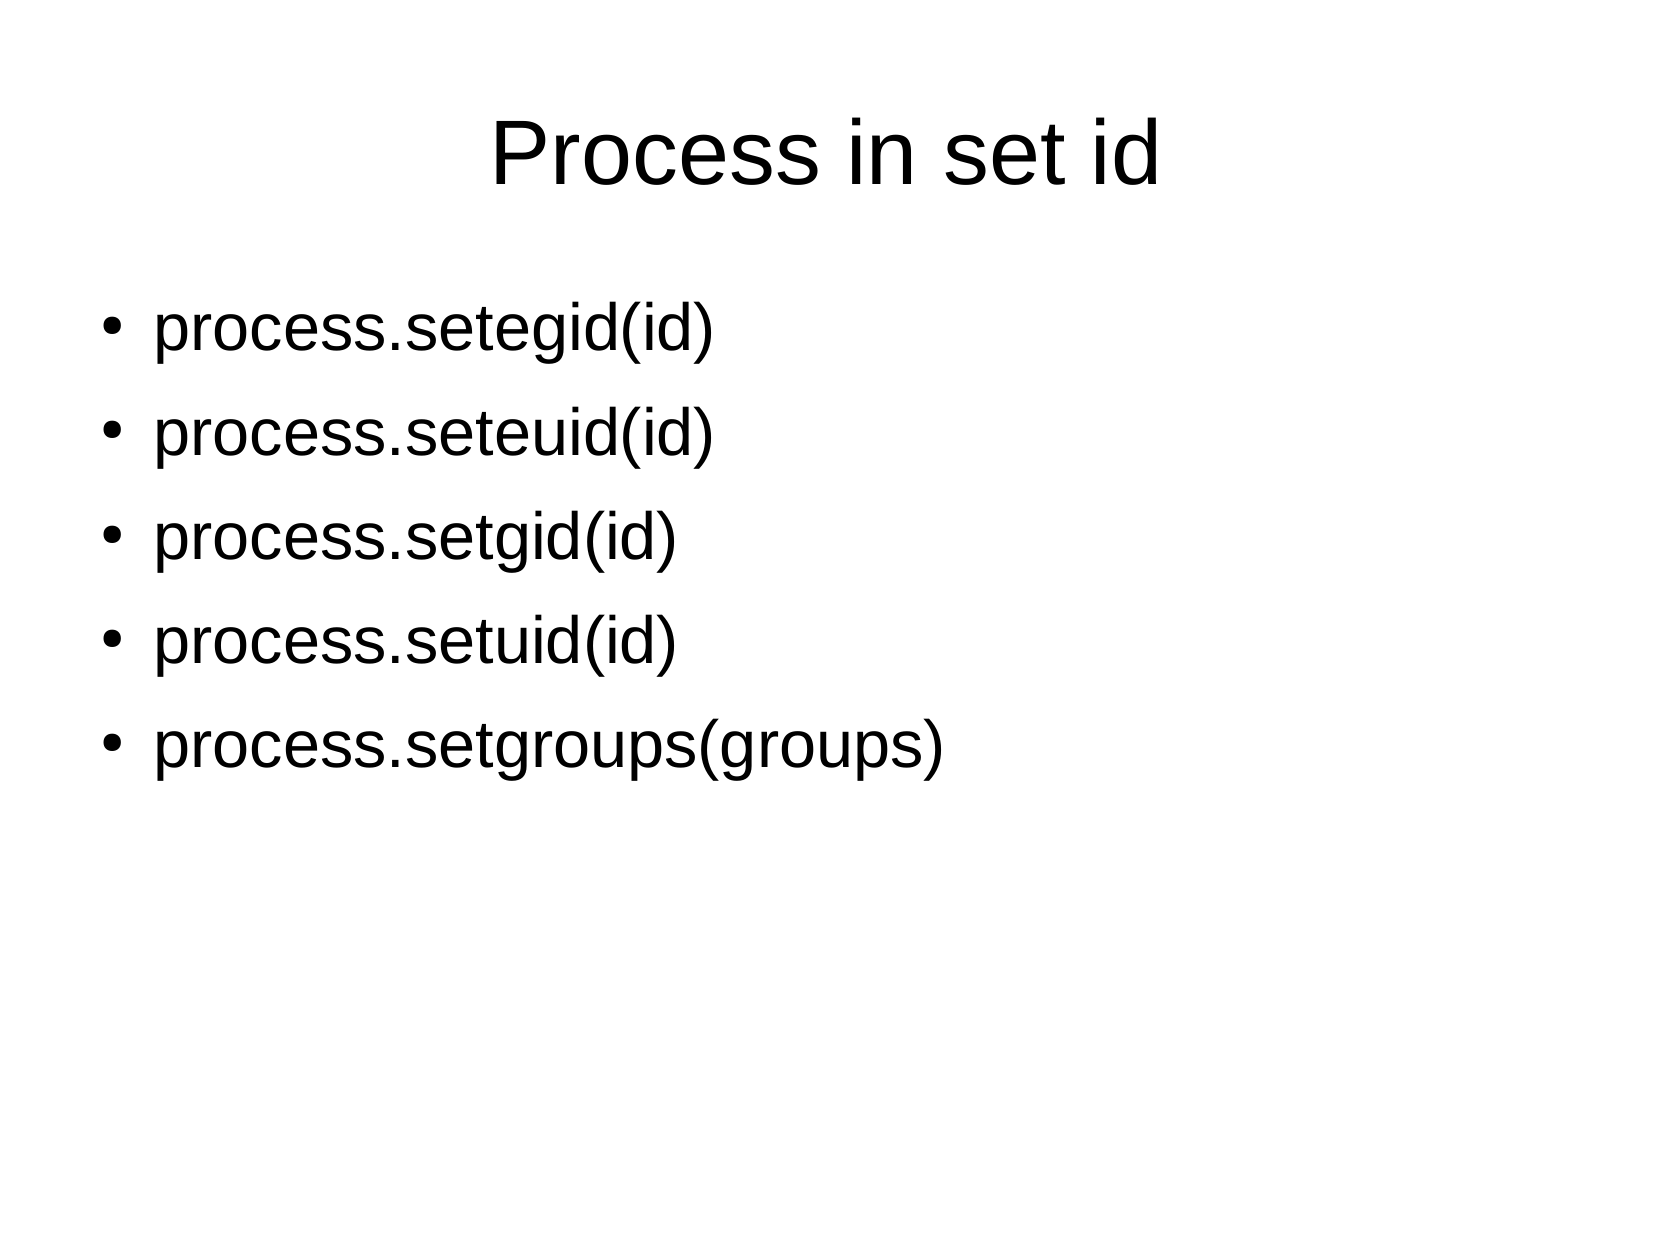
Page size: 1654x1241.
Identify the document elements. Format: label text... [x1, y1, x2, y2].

list process.setegid(id) process.seteuid(id) process.setgid(id) process.setuid(id) process.setgroups(groups) [82, 290, 1571, 1010]
title Process in set id [82, 49, 1571, 257]
